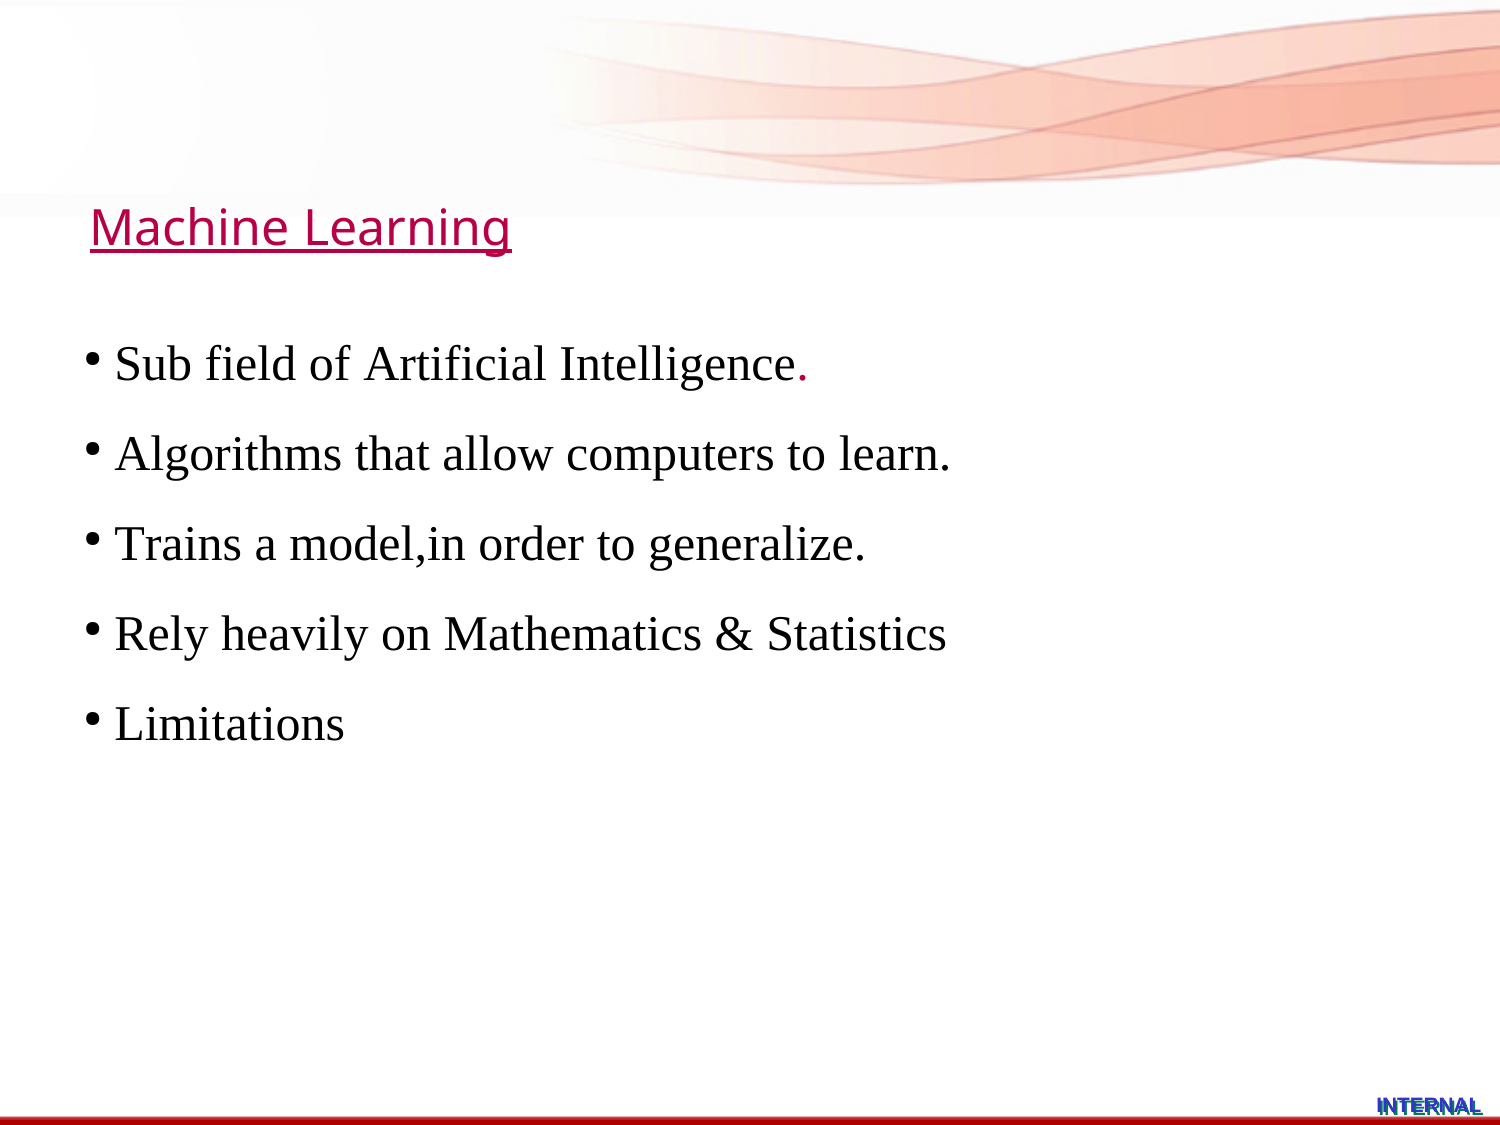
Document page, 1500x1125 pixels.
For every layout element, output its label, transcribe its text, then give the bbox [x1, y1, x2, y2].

picture [0, 0, 1500, 1120]
text_box Sub field of Artificial Intelligence. Algorithms that allow computers to learn. Trains a model,in order to generalize. Rely heavily on Mathematics & Statistics Limitations [69, 292, 1495, 826]
text_box Machine Learning [75, 187, 788, 263]
